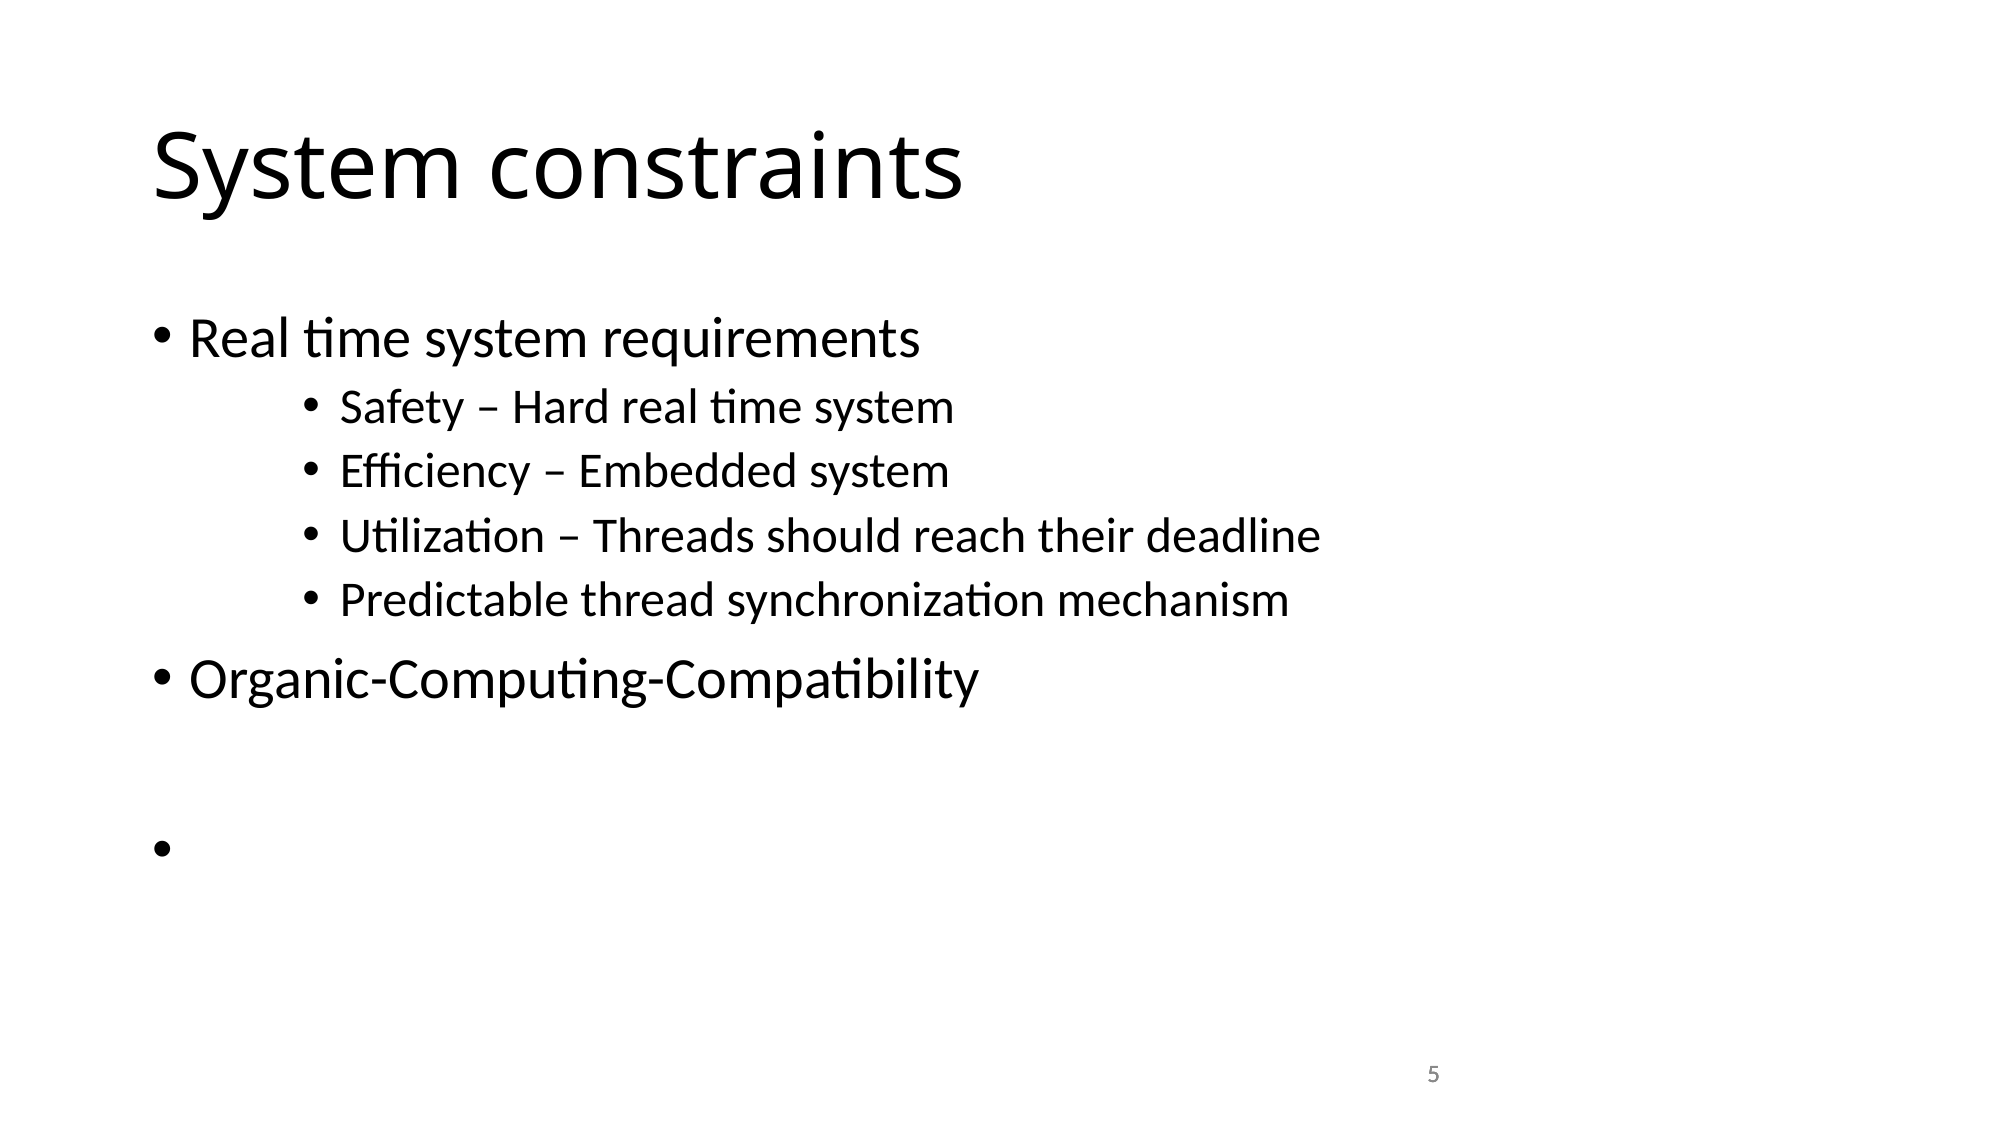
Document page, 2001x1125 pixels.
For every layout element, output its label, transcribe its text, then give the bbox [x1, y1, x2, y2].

text_box [1412, 1042, 1863, 1103]
title System constraints [137, 59, 1863, 278]
list Real time system requirements Safety – Hard real time system Efficiency – Embedded system Utilization – Threads should reach their deadline Predictable thread synchronization mechanism Organic-Computing-Compatibility [137, 299, 1863, 1014]
